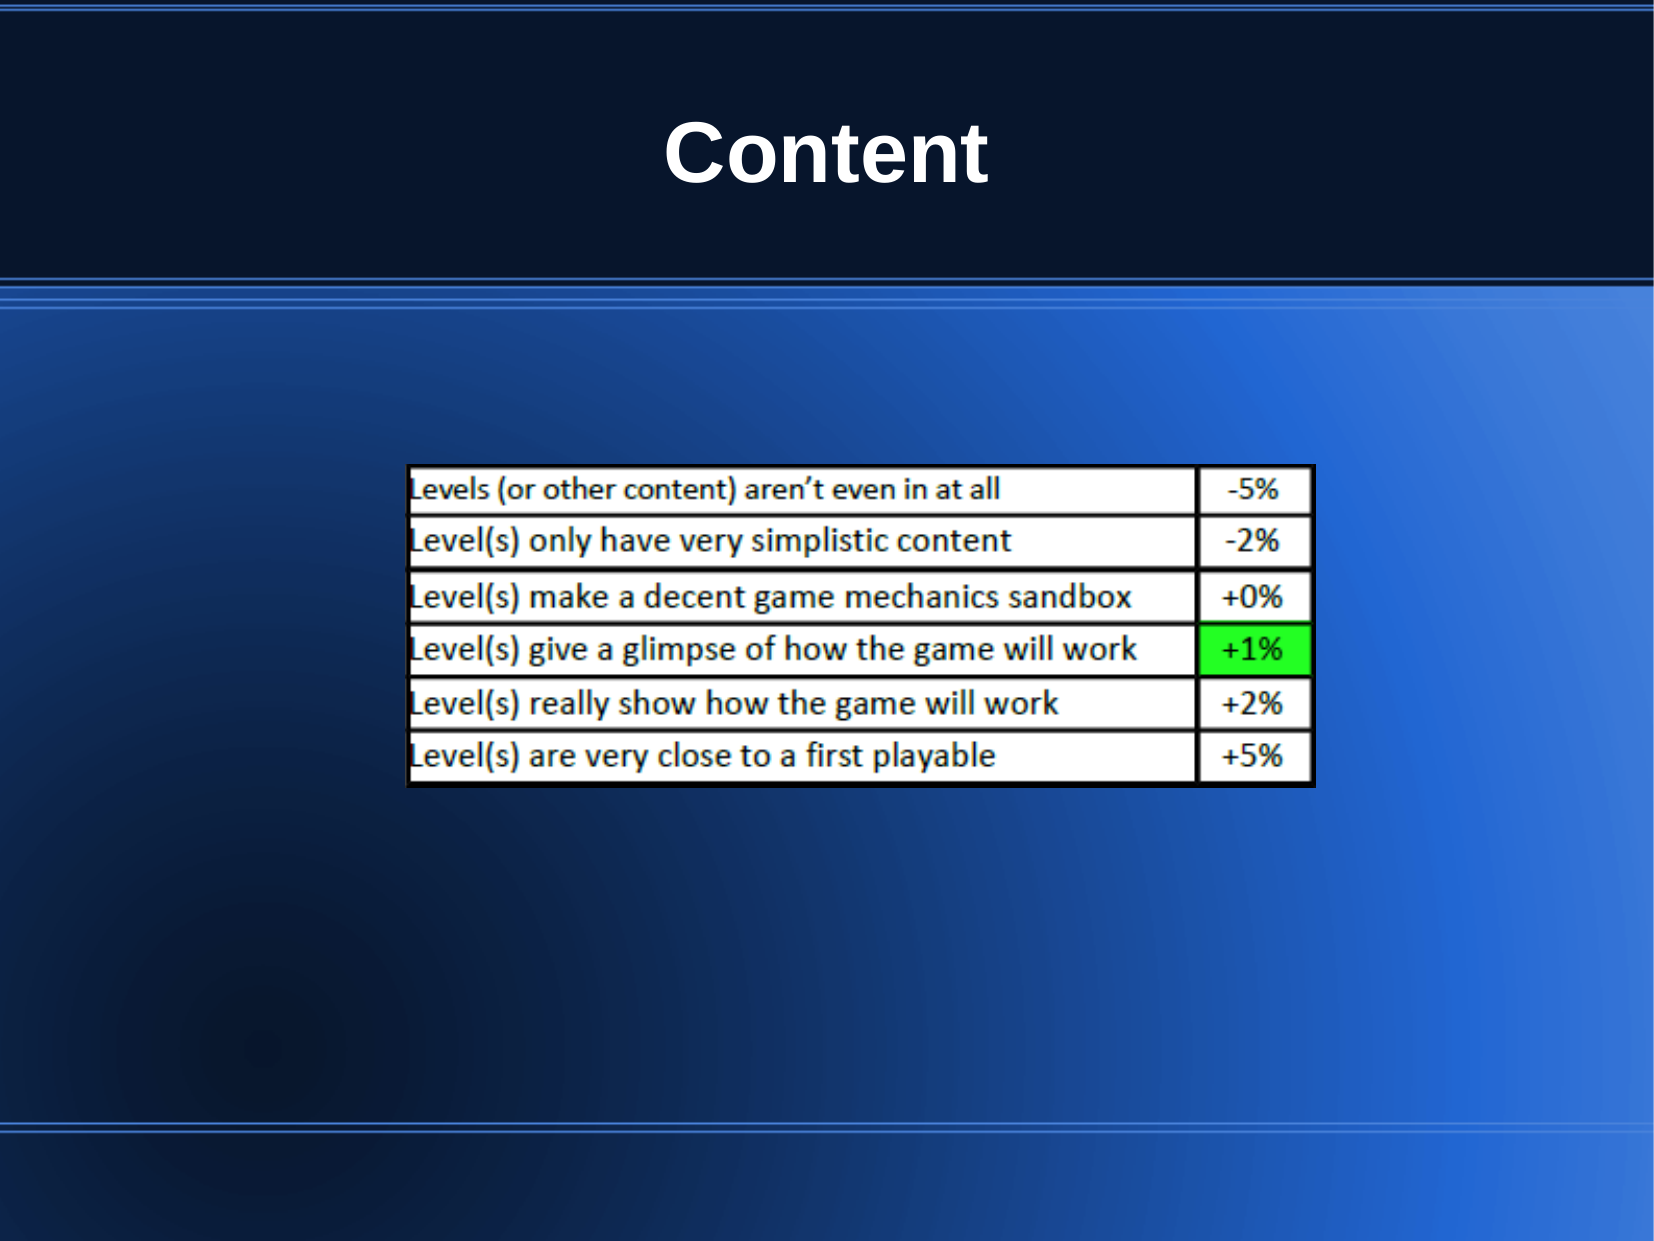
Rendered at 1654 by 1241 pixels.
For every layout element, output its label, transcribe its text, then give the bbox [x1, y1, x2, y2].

picture [0, 0, 1654, 1241]
title Content [82, 49, 1571, 257]
